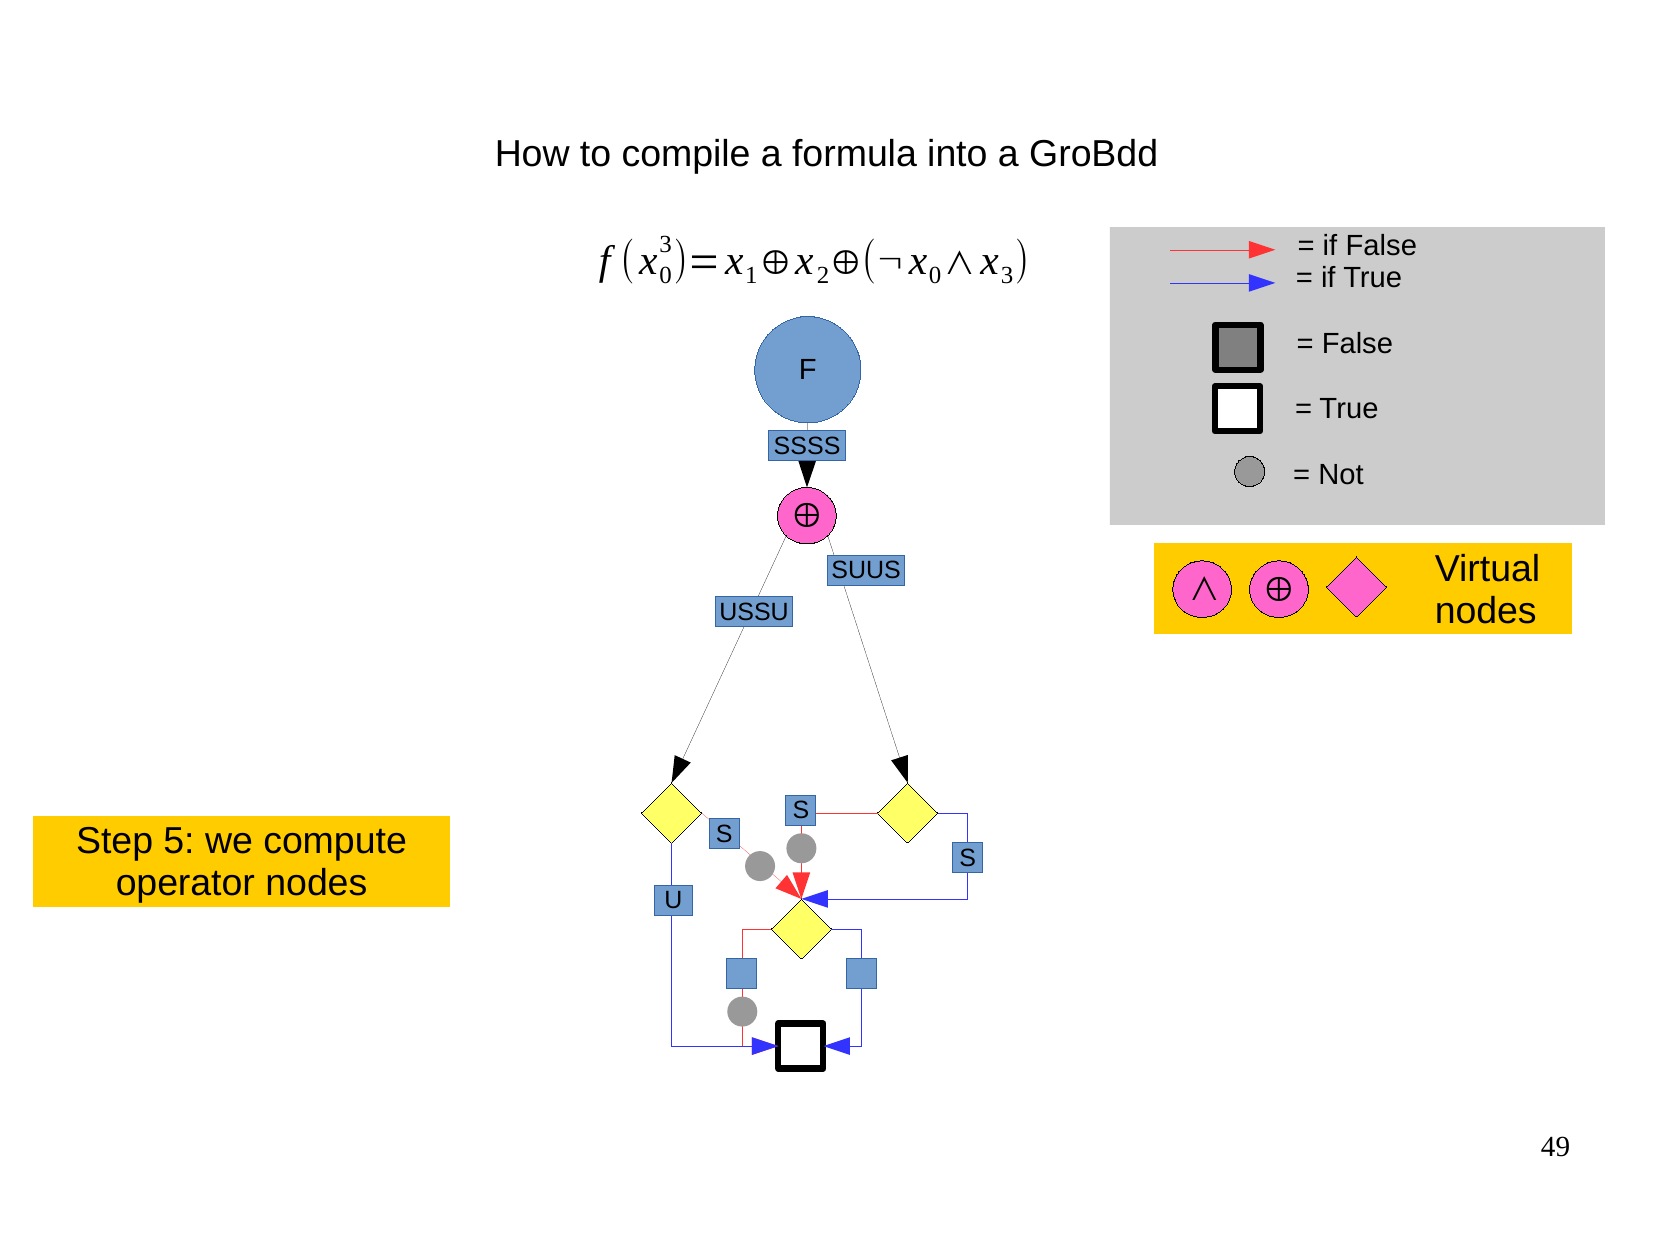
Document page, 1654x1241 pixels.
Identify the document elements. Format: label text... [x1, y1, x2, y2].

text_box [1215, 324, 1261, 370]
text_box SSSS [768, 430, 846, 461]
title How to compile a formula into a GroBdd [82, 49, 1571, 257]
chart [590, 257, 1036, 289]
text_box F [754, 316, 861, 423]
text_box [641, 782, 701, 843]
text_box = if False = if True = False = True = Not [1109, 227, 1605, 525]
text_box S [709, 818, 740, 849]
chart [1254, 563, 1302, 610]
text_box [1154, 543, 1420, 634]
text_box SUUS [827, 555, 905, 586]
text_box [877, 782, 938, 843]
chart [782, 490, 830, 537]
text_box [727, 996, 758, 1027]
chart [1181, 563, 1229, 610]
text_box [1215, 386, 1261, 432]
text_box [726, 958, 757, 989]
text_box USSU [715, 596, 793, 627]
text_box Step 5: we compute operator nodes [33, 816, 450, 907]
text_box U [654, 885, 693, 916]
text_box [846, 958, 877, 989]
text_box [786, 833, 817, 864]
text_box [1234, 456, 1265, 487]
text_box [830, 498, 837, 533]
text_box [745, 851, 776, 882]
text_box S [785, 795, 816, 826]
text_box S [952, 842, 983, 873]
text_box [771, 899, 832, 959]
text_box Virtual nodes [1420, 540, 1571, 639]
text_box [787, 537, 826, 544]
text_box [777, 500, 782, 531]
text_box [778, 1023, 824, 1069]
